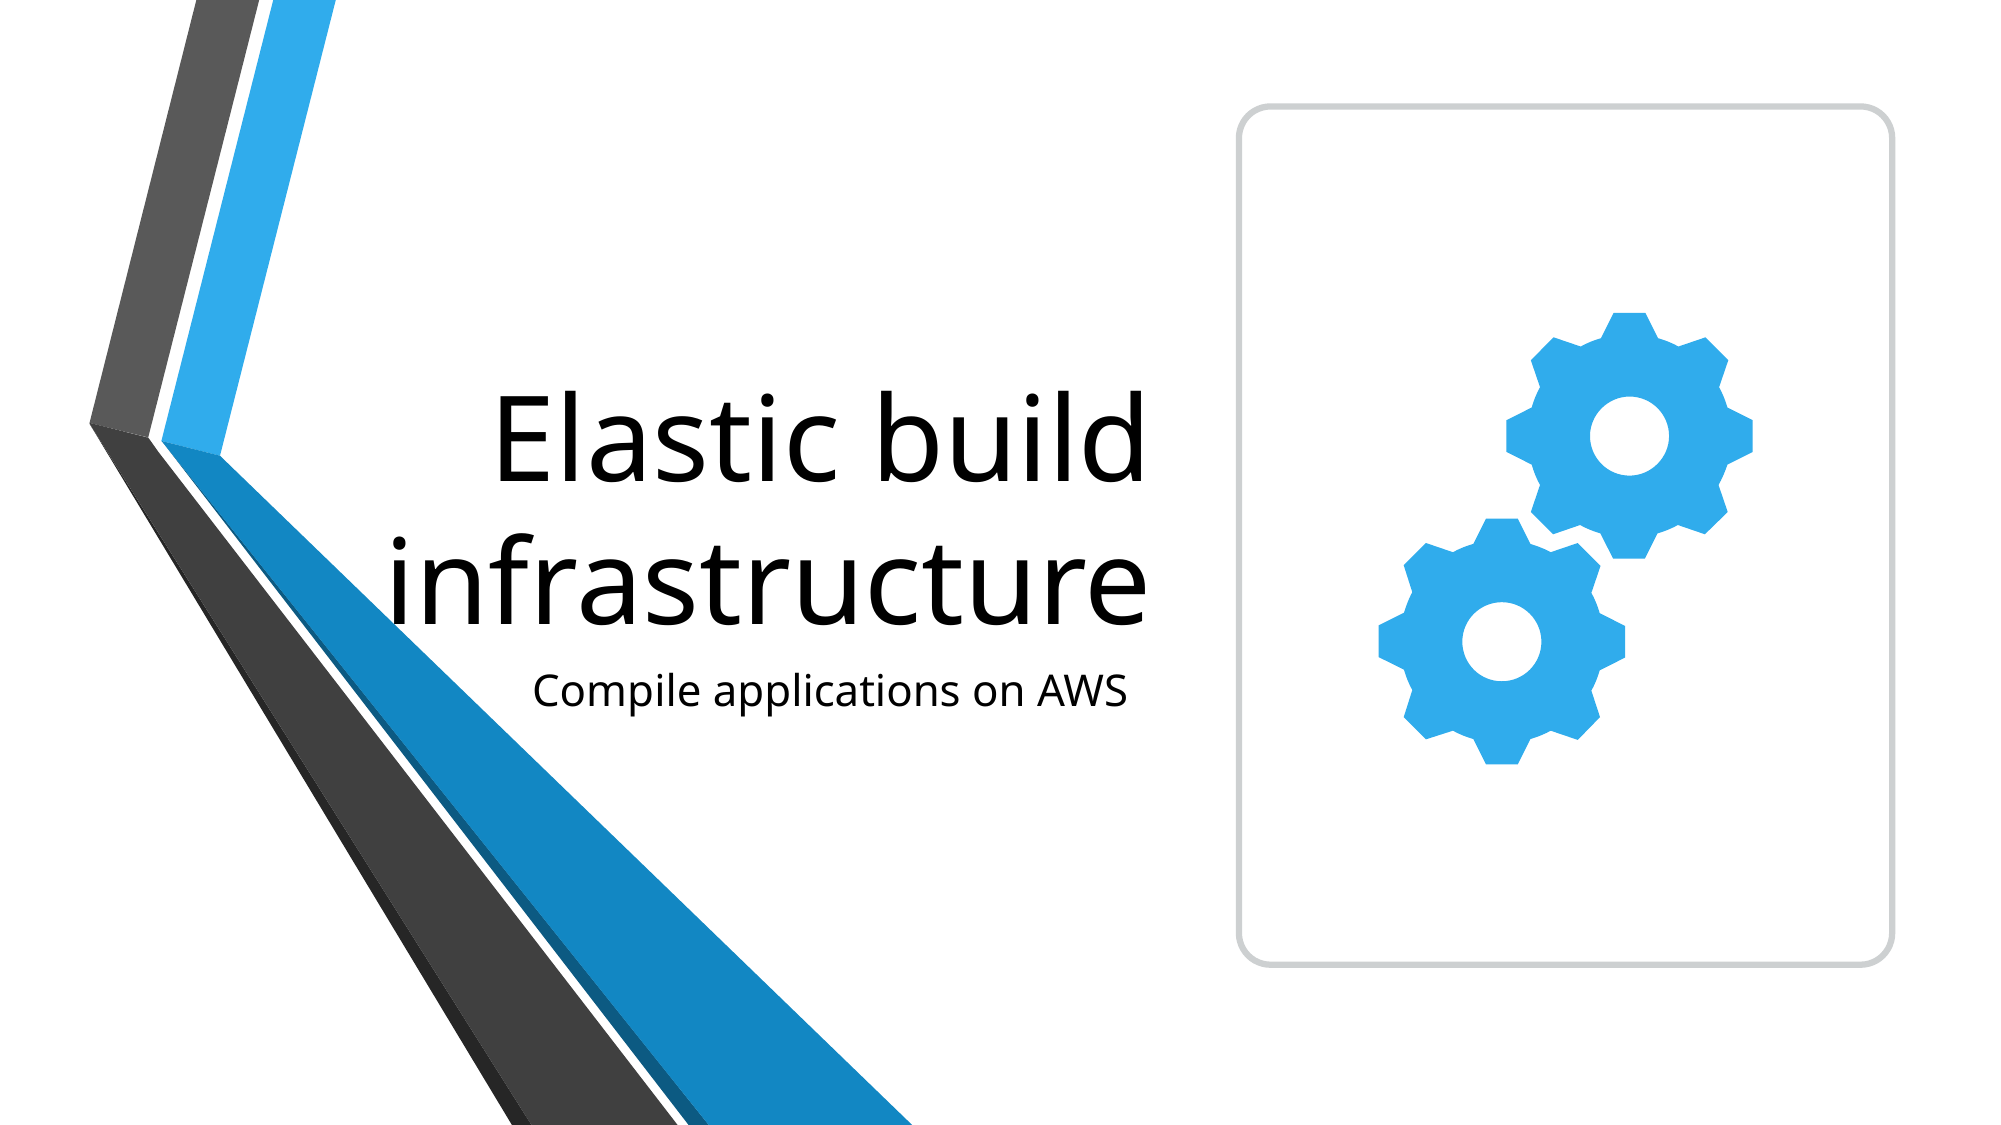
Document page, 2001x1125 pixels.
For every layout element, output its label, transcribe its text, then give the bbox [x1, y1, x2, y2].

subtitle Compile applications on AWS [516, 655, 1187, 843]
picture [1291, 264, 1840, 813]
title Elastic build infrastructure [369, 226, 1187, 656]
text_box [1238, 106, 1893, 965]
